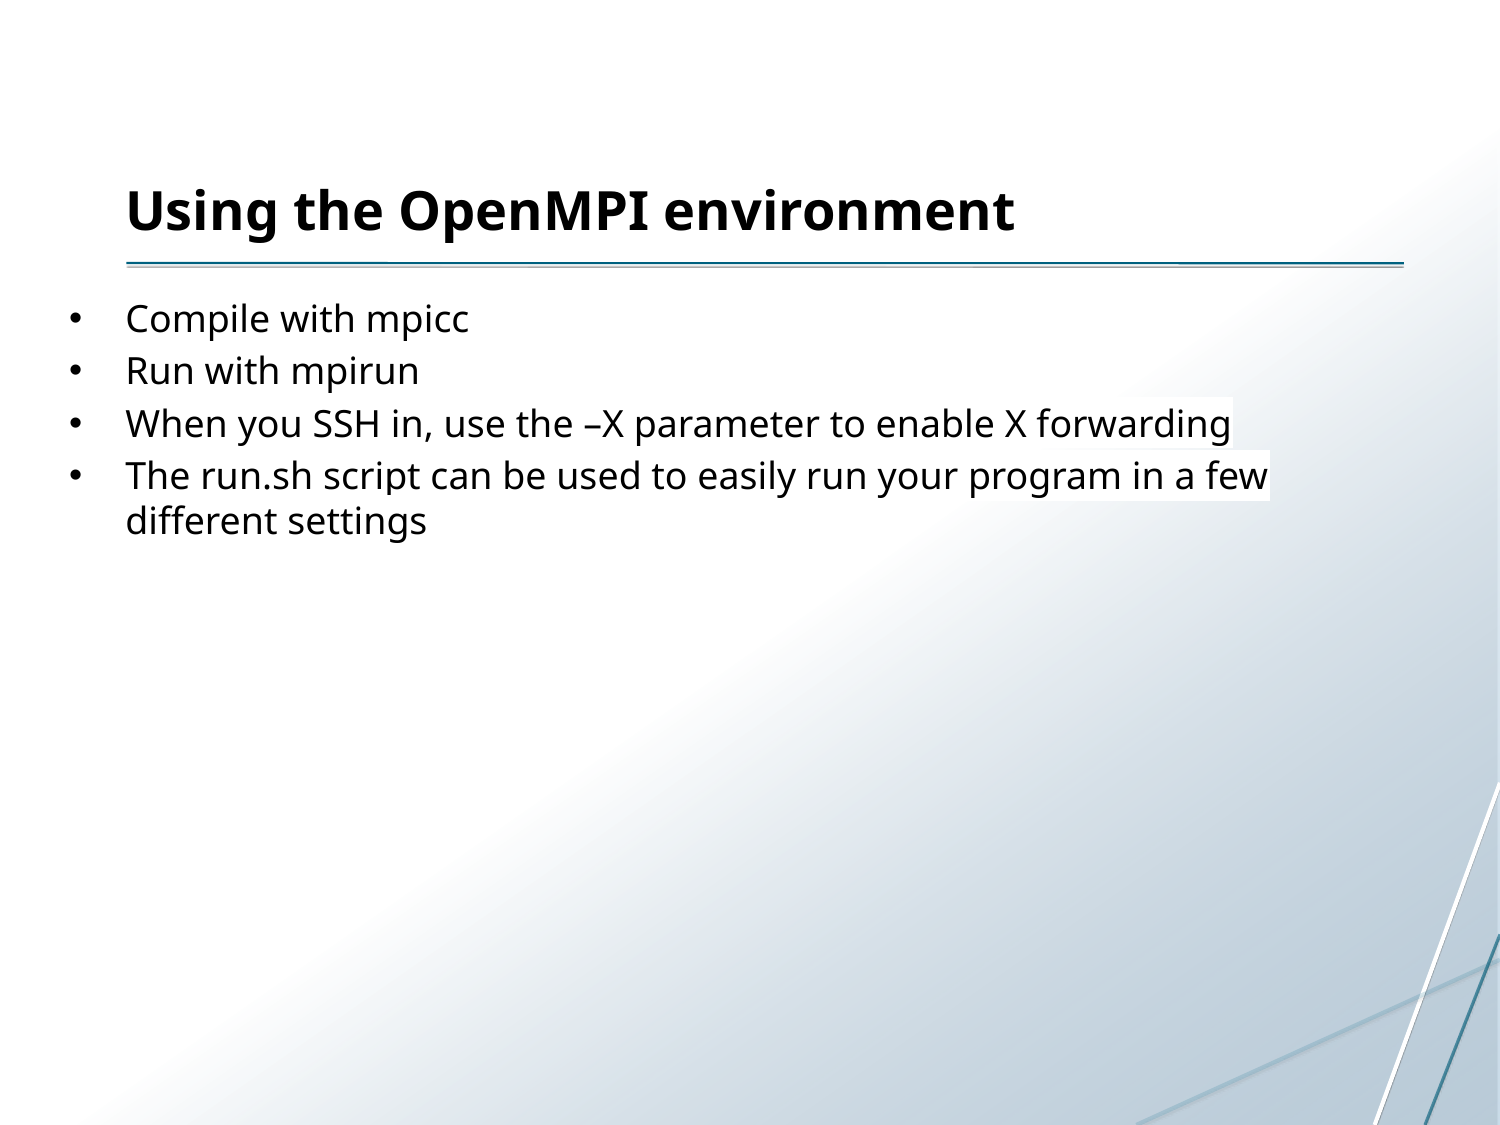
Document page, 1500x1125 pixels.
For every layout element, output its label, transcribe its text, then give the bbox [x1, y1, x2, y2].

title Using the OpenMPI environment [109, 49, 1403, 249]
list Compile with mpicc Run with mpirun When you SSH in, use the –X parameter to enable X forwarding The run.sh script can be used to easily run your program in a few different settings [54, 287, 1404, 1005]
